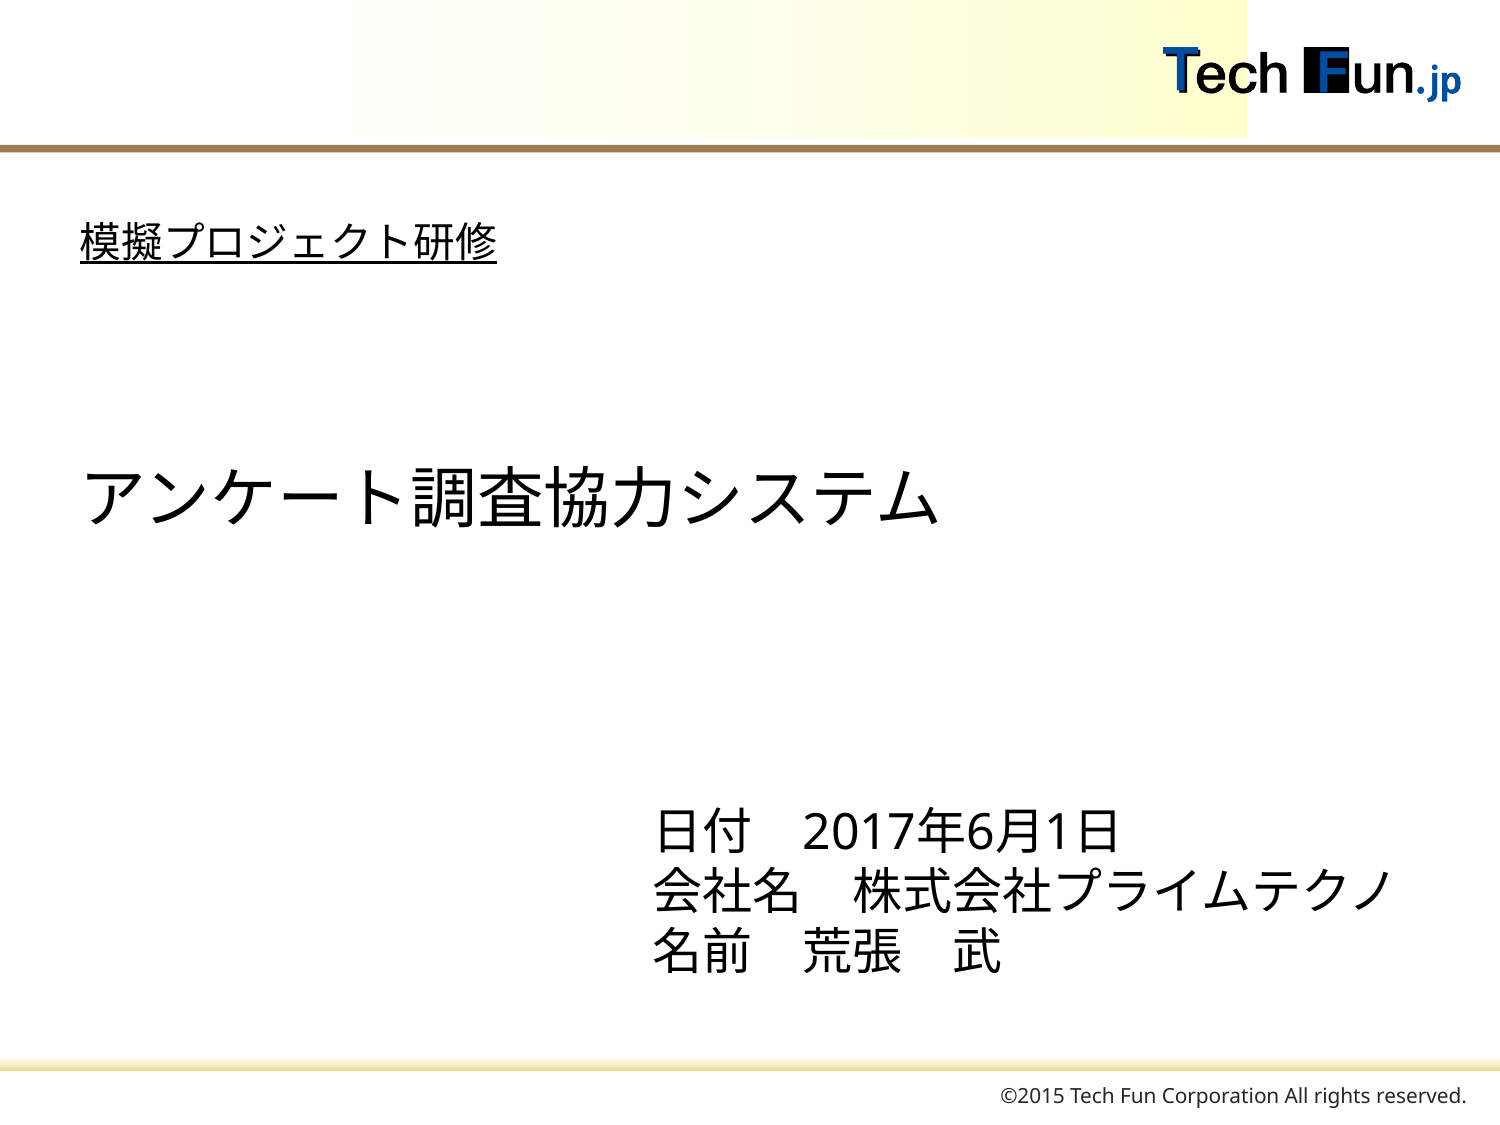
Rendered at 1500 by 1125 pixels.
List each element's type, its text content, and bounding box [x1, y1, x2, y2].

picture [1163, 47, 1461, 102]
text_box 模擬プロジェクト研修 [64, 208, 775, 288]
text_box アンケート調査協力システム [64, 361, 1424, 551]
footer ©2015 Tech Fun Corporation All rights reserved. [939, 1065, 1482, 1125]
picture [0, 1058, 1500, 1071]
text_box 日付 2017年6月1日 会社名 株式会社プライムテクノ 名前 荒張 武 [637, 786, 1418, 993]
